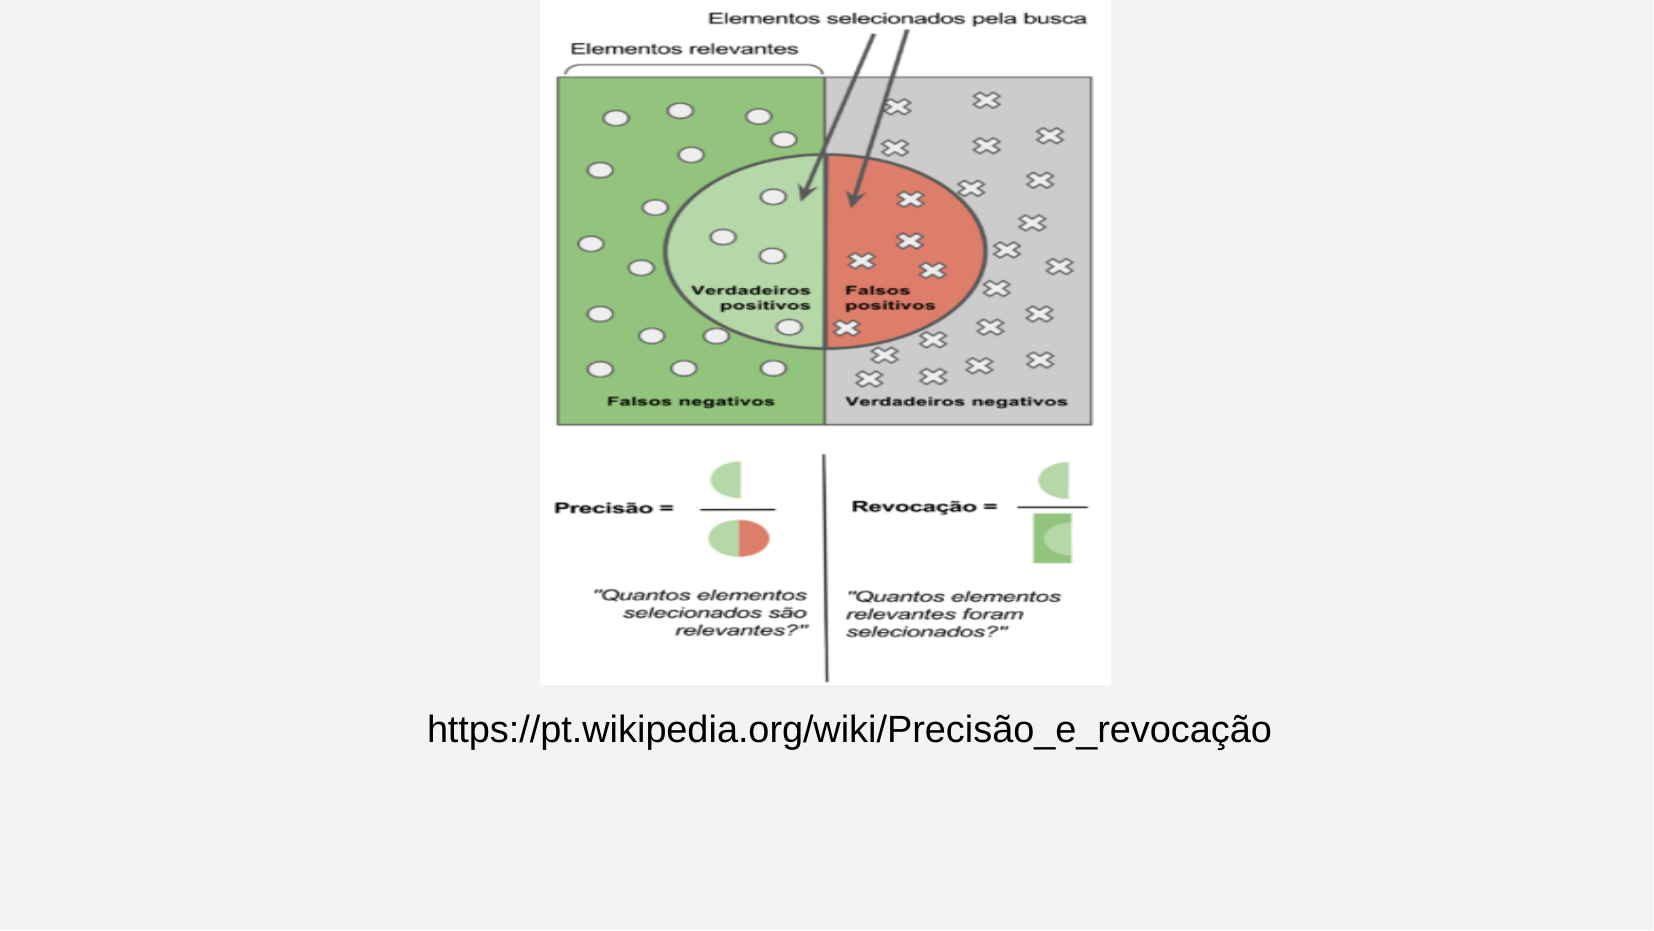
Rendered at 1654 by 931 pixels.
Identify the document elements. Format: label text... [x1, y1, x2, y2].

picture [540, 0, 1111, 686]
list https://pt.wikipedia.org/wiki/Precisão_e_revocação [82, 217, 1571, 758]
